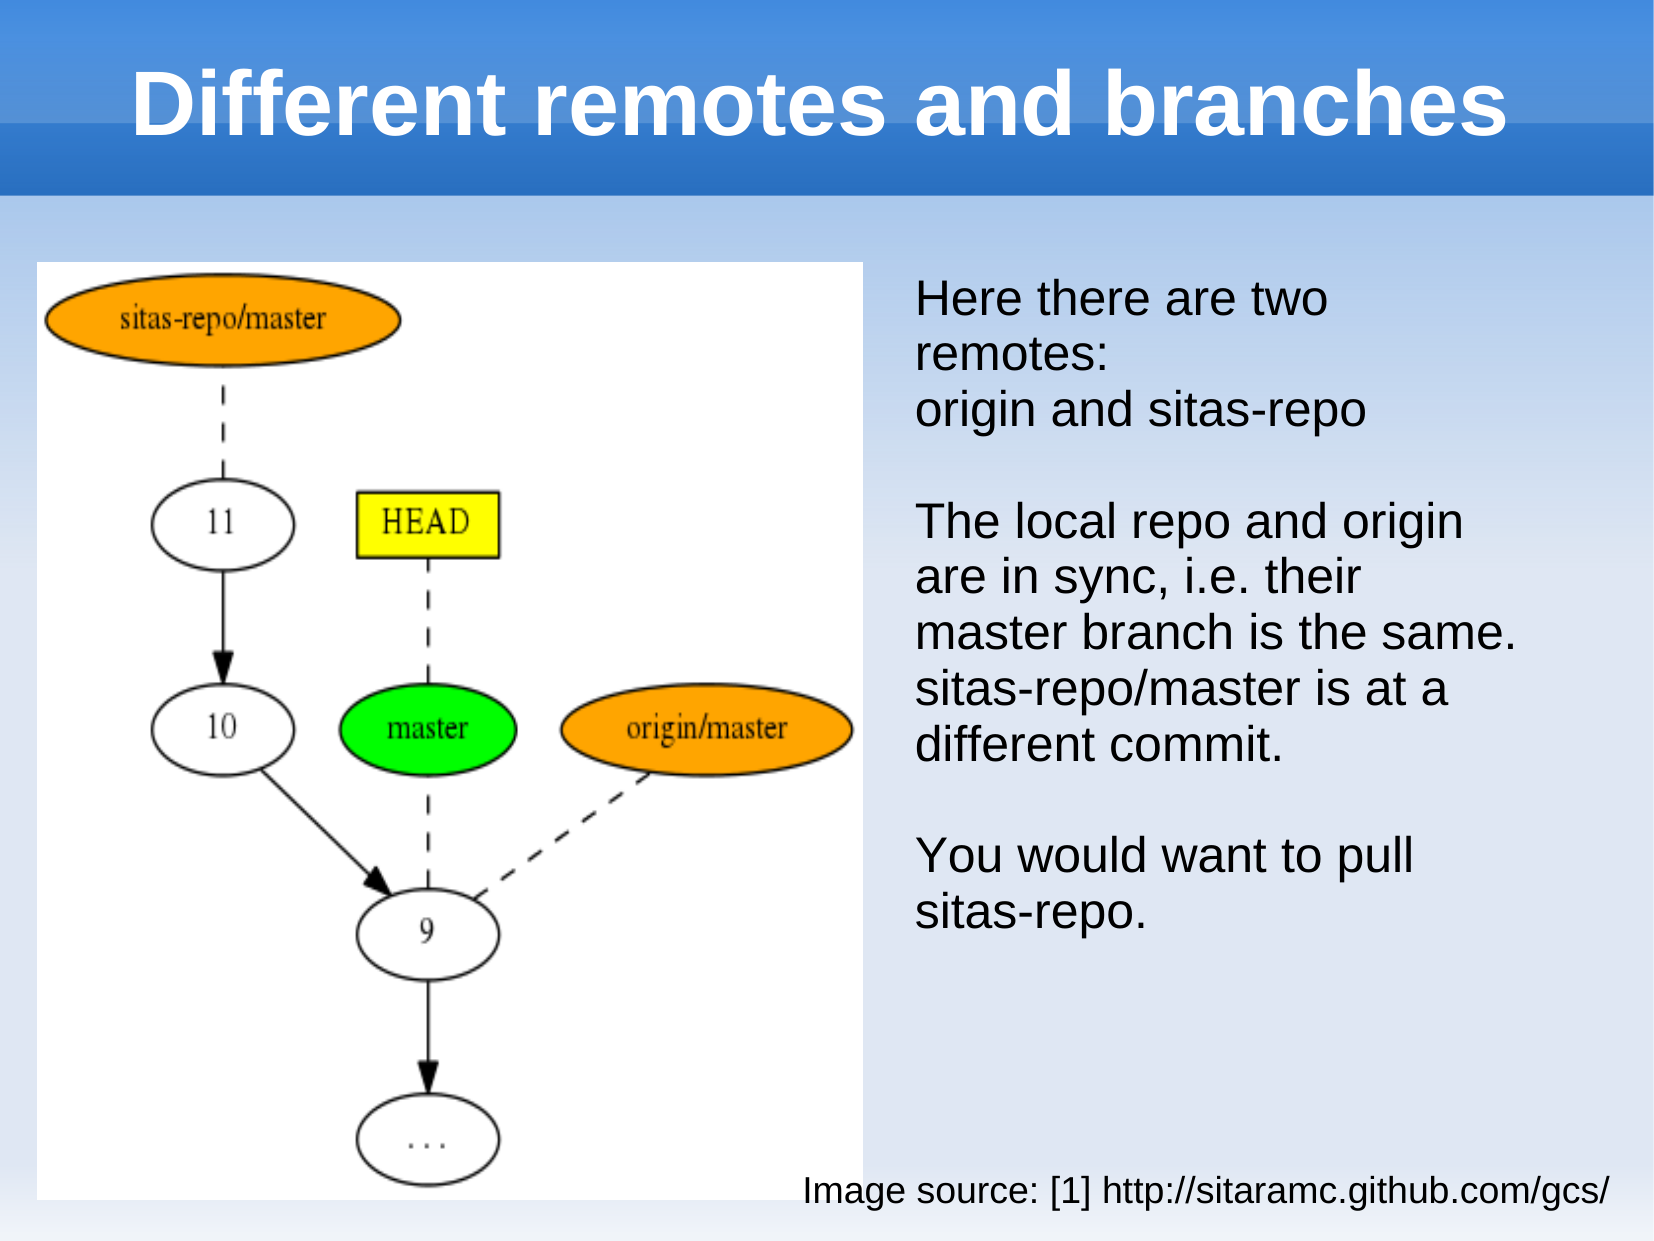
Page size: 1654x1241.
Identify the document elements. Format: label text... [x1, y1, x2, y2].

text_box Image source: [1] http://sitaramc.github.com/gcs/ [787, 1162, 1654, 1220]
text_box Here there are two remotes: origin and sitas-repo The local repo and origin are in sync, i.e. their master branch is the same. sitas-repo/master is at a different commit. You would want to pull sitas-repo. [900, 262, 1538, 953]
picture [0, 0, 1654, 1241]
title Different remotes and branches [76, 0, 1565, 208]
